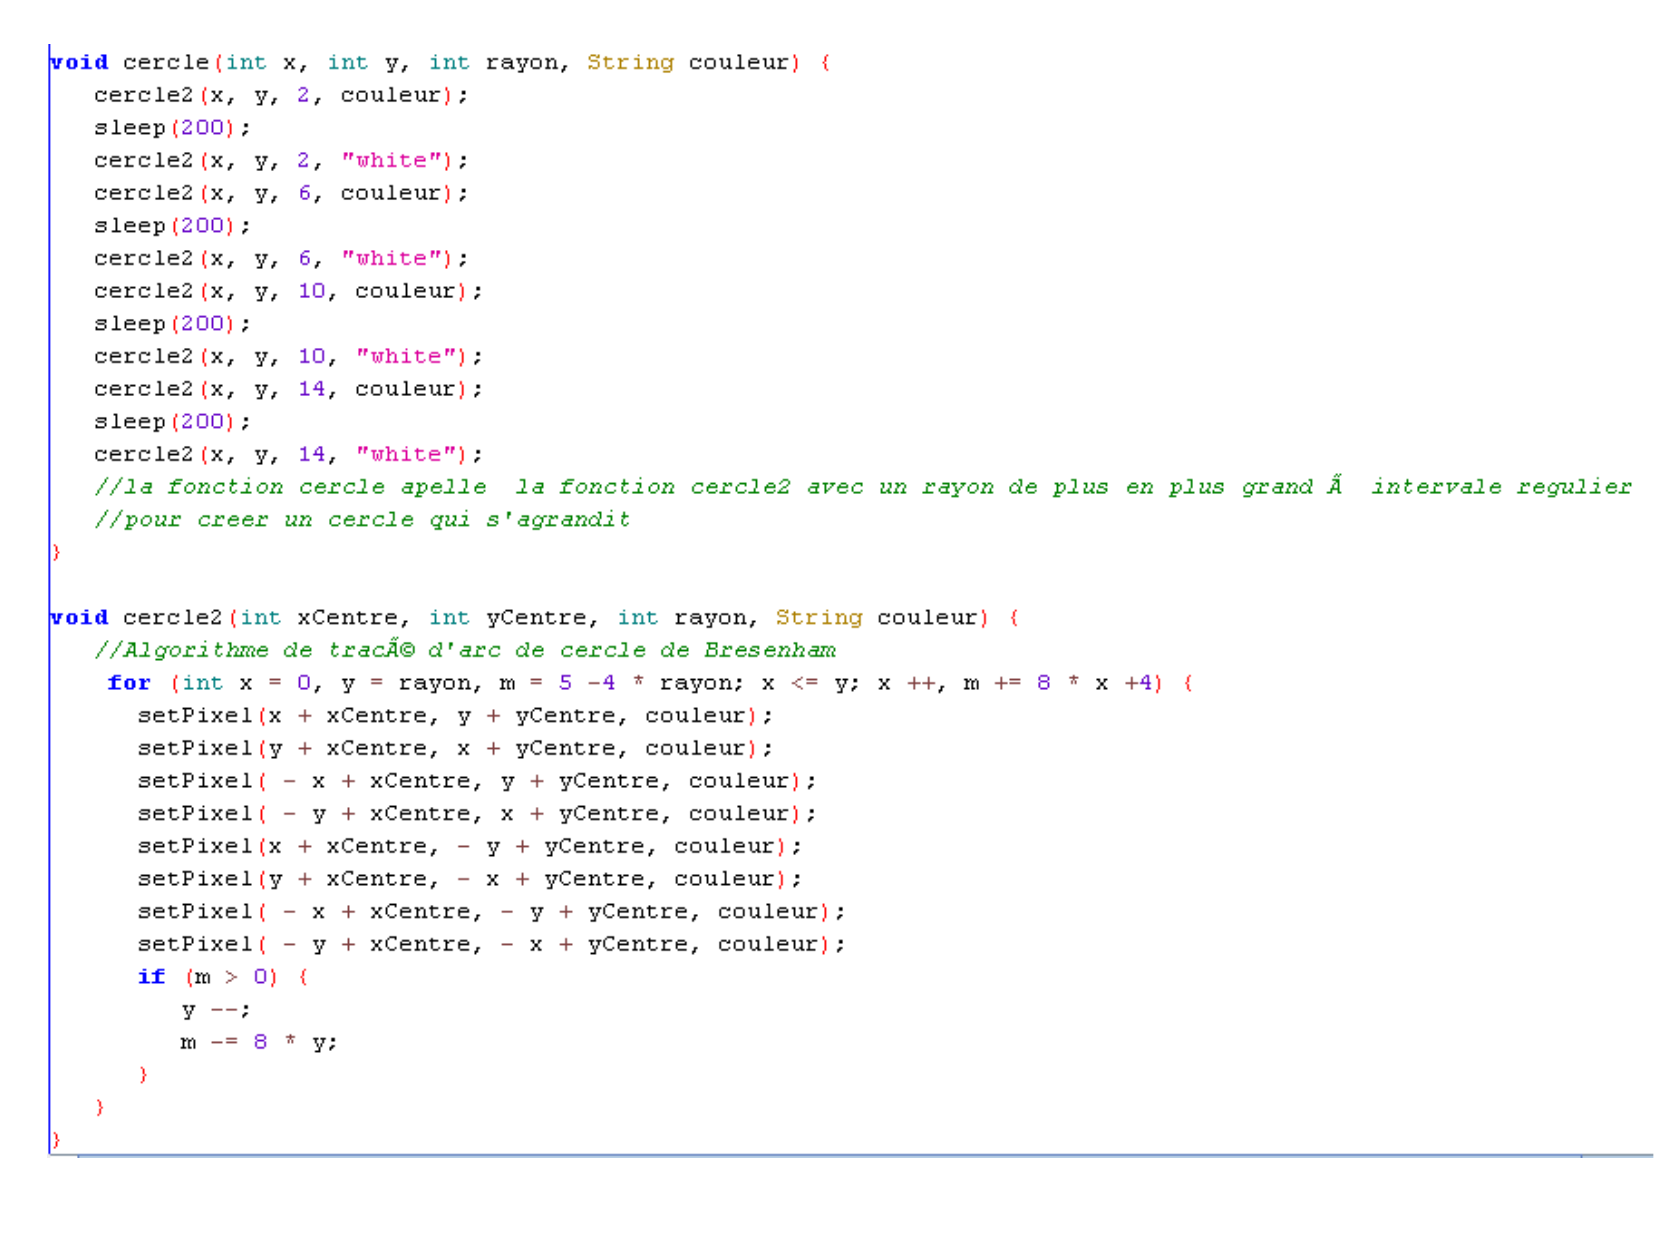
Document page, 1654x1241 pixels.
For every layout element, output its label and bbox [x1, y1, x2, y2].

picture [47, 44, 1654, 1158]
